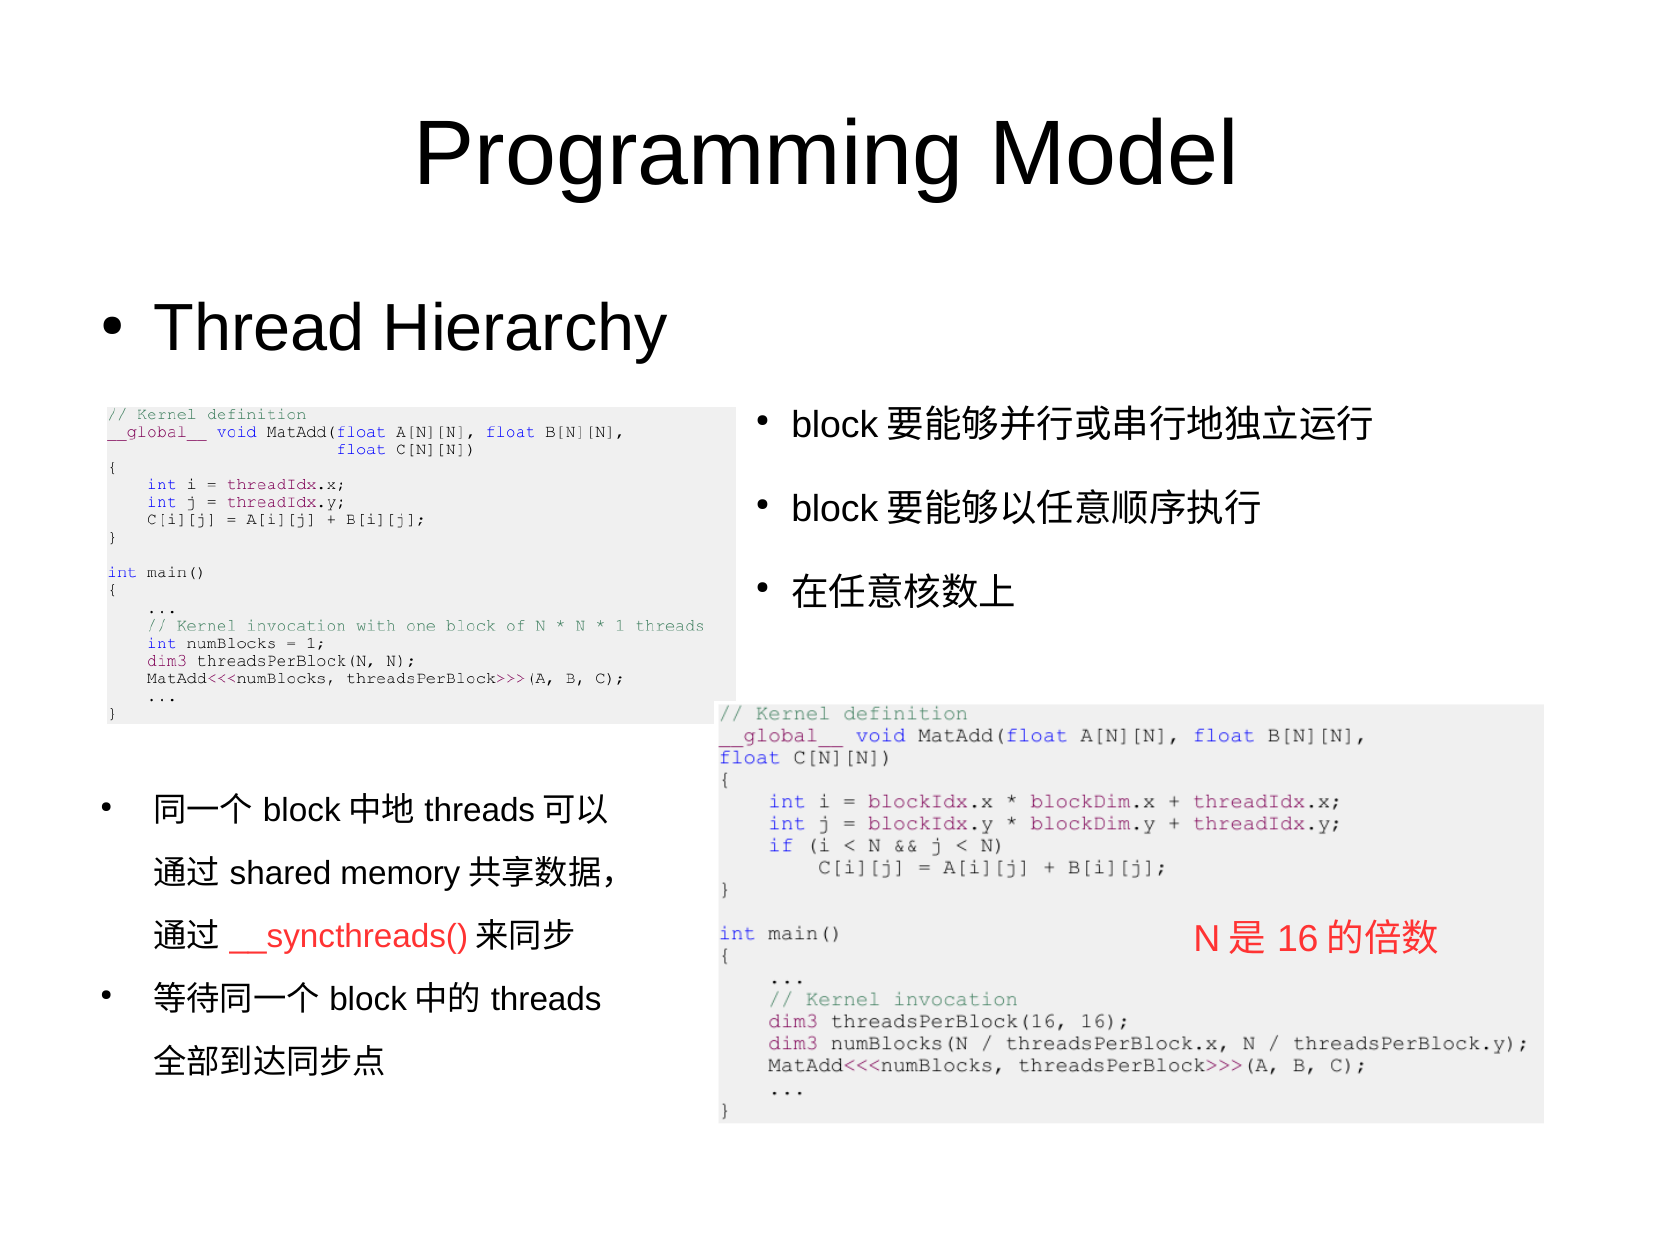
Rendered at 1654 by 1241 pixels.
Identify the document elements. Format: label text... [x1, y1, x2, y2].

list Thread Hierarchy block要能够并行或串行地独立运行 block要能够以任意顺序执行 在任意核数上 同一个block中地threads可以 通过shared memory共享数据， 通过__syncthreads()来同步 等待同一个block中的threads 全部到达同步点 [82, 290, 1571, 1128]
title Programming Model [82, 49, 1571, 257]
